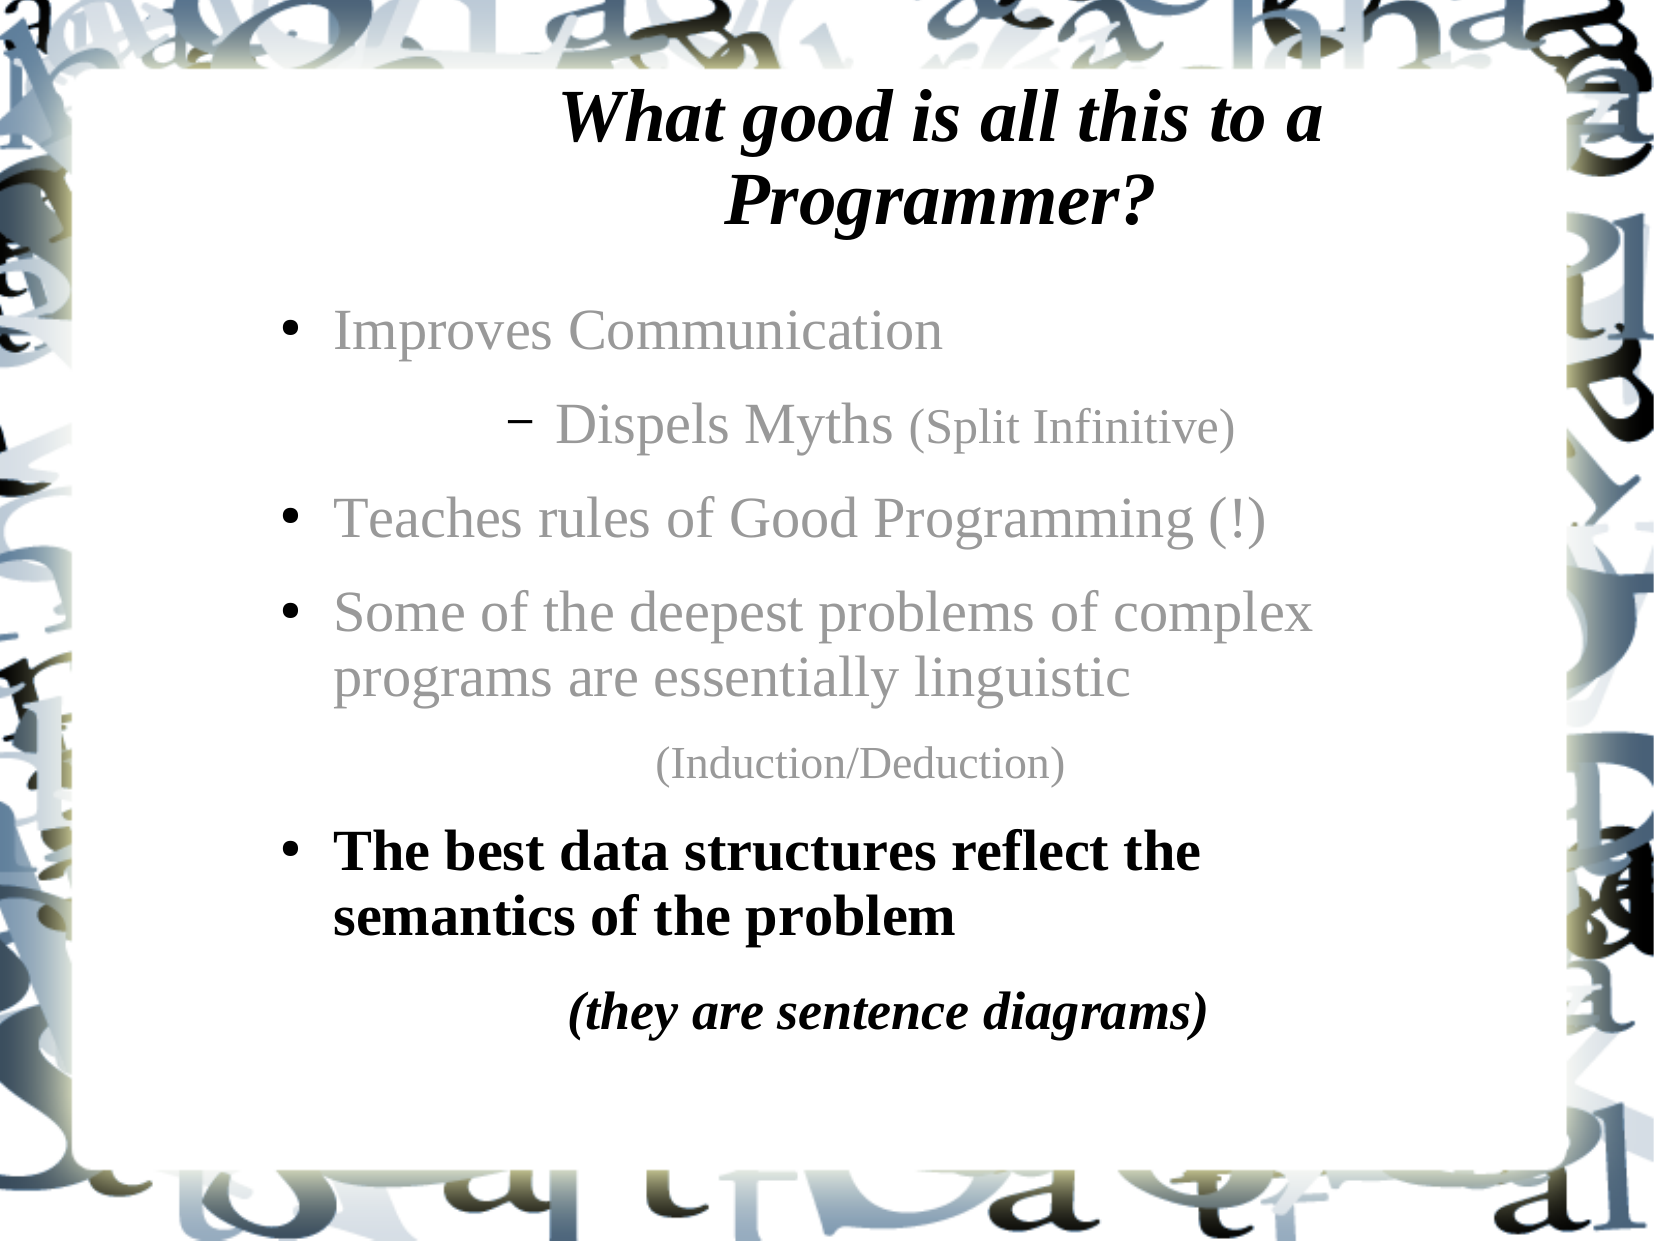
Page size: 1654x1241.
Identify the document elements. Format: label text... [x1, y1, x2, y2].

text_box Improves Communication Dispels Myths (Split Infinitive) Teaches rules of Good Programming (!) Some of the deepest problems of complex programs are essentially linguistic (Induction/Deduction) The best data structures reflect the semantics of the problem (they are sentence diagrams) [262, 297, 1388, 1163]
text_box What good is all this to a Programmer? [450, 75, 1361, 270]
picture [0, 0, 1654, 1241]
